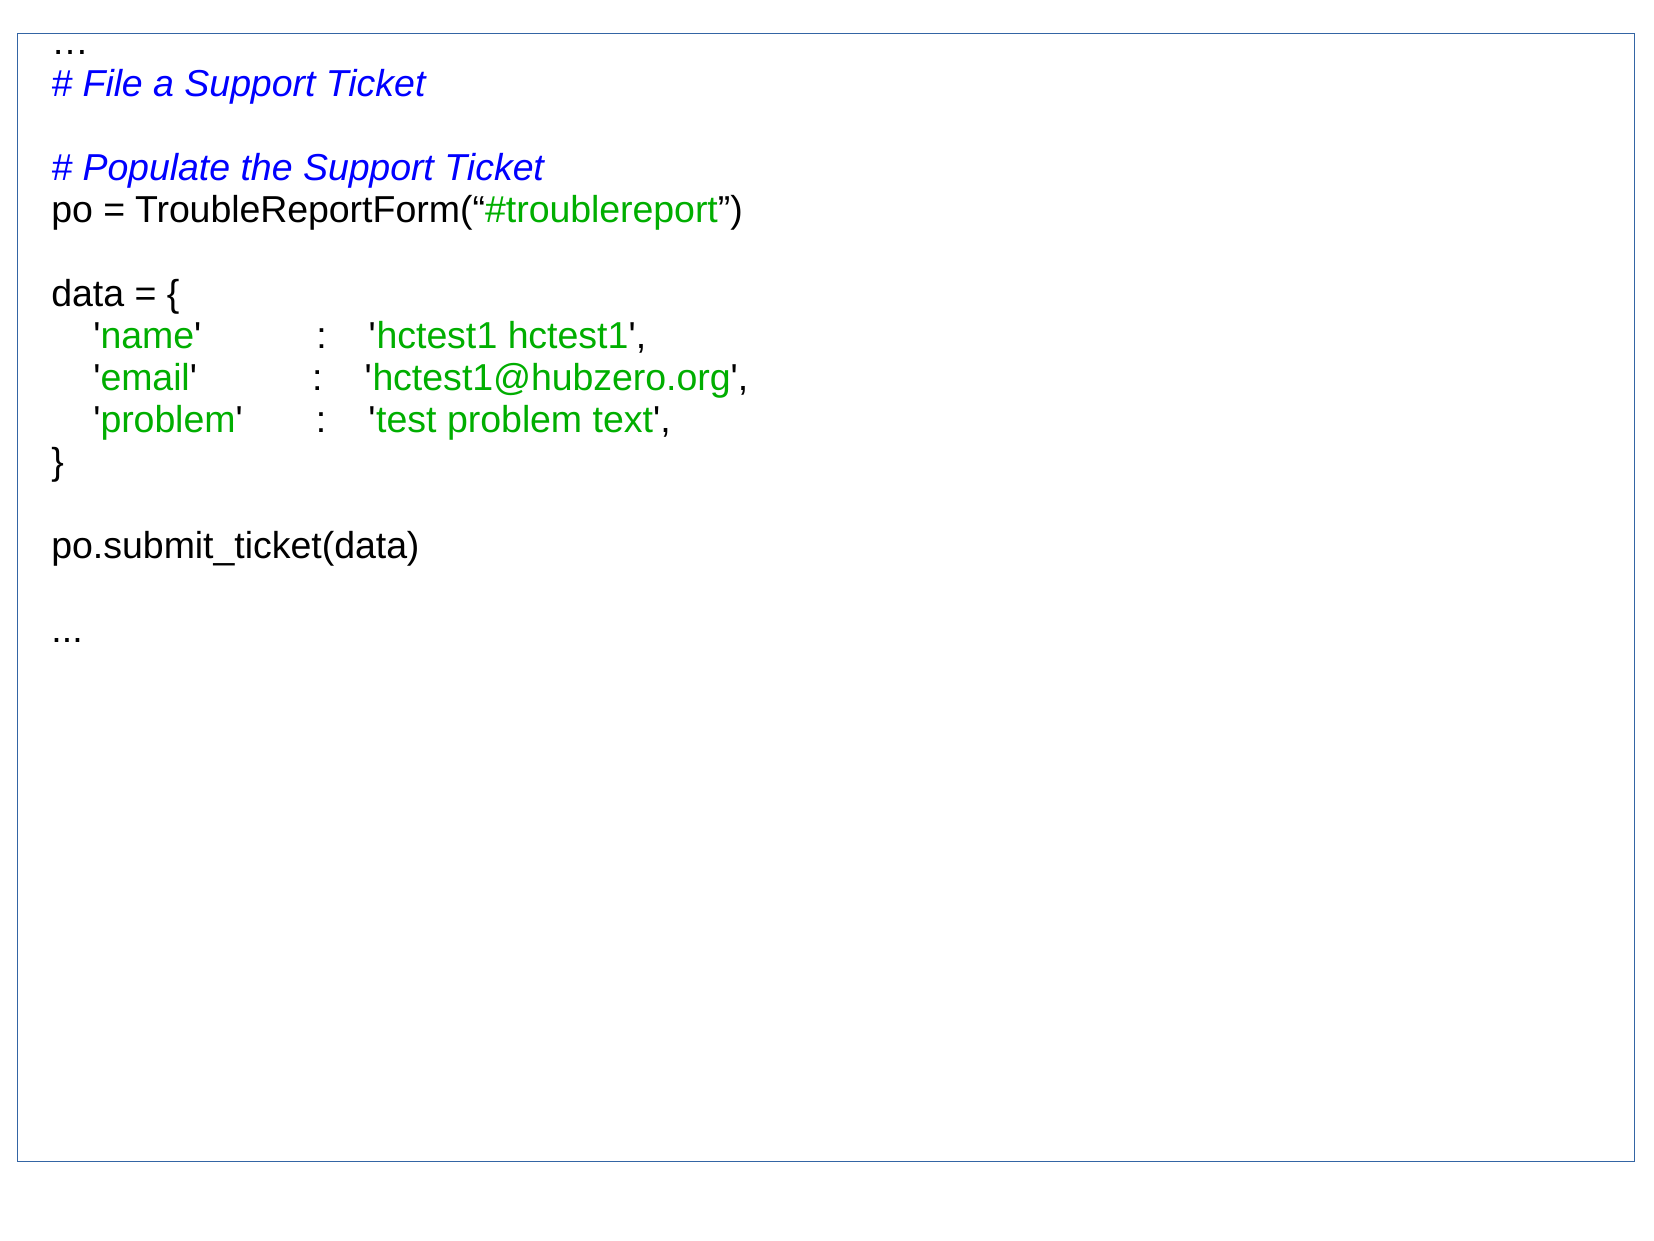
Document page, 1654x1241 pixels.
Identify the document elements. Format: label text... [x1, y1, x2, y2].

text_box … # File a Support Ticket # Populate the Support Ticket po = TroubleReportForm(“#troublereport”) data = { 'name' : 'hctest1 hctest1', 'email' : 'hctest1@hubzero.org', 'problem' : 'test problem text', } po.submit_ticket(data) ... [36, 13, 1635, 1079]
text_box [17, 33, 1635, 1162]
